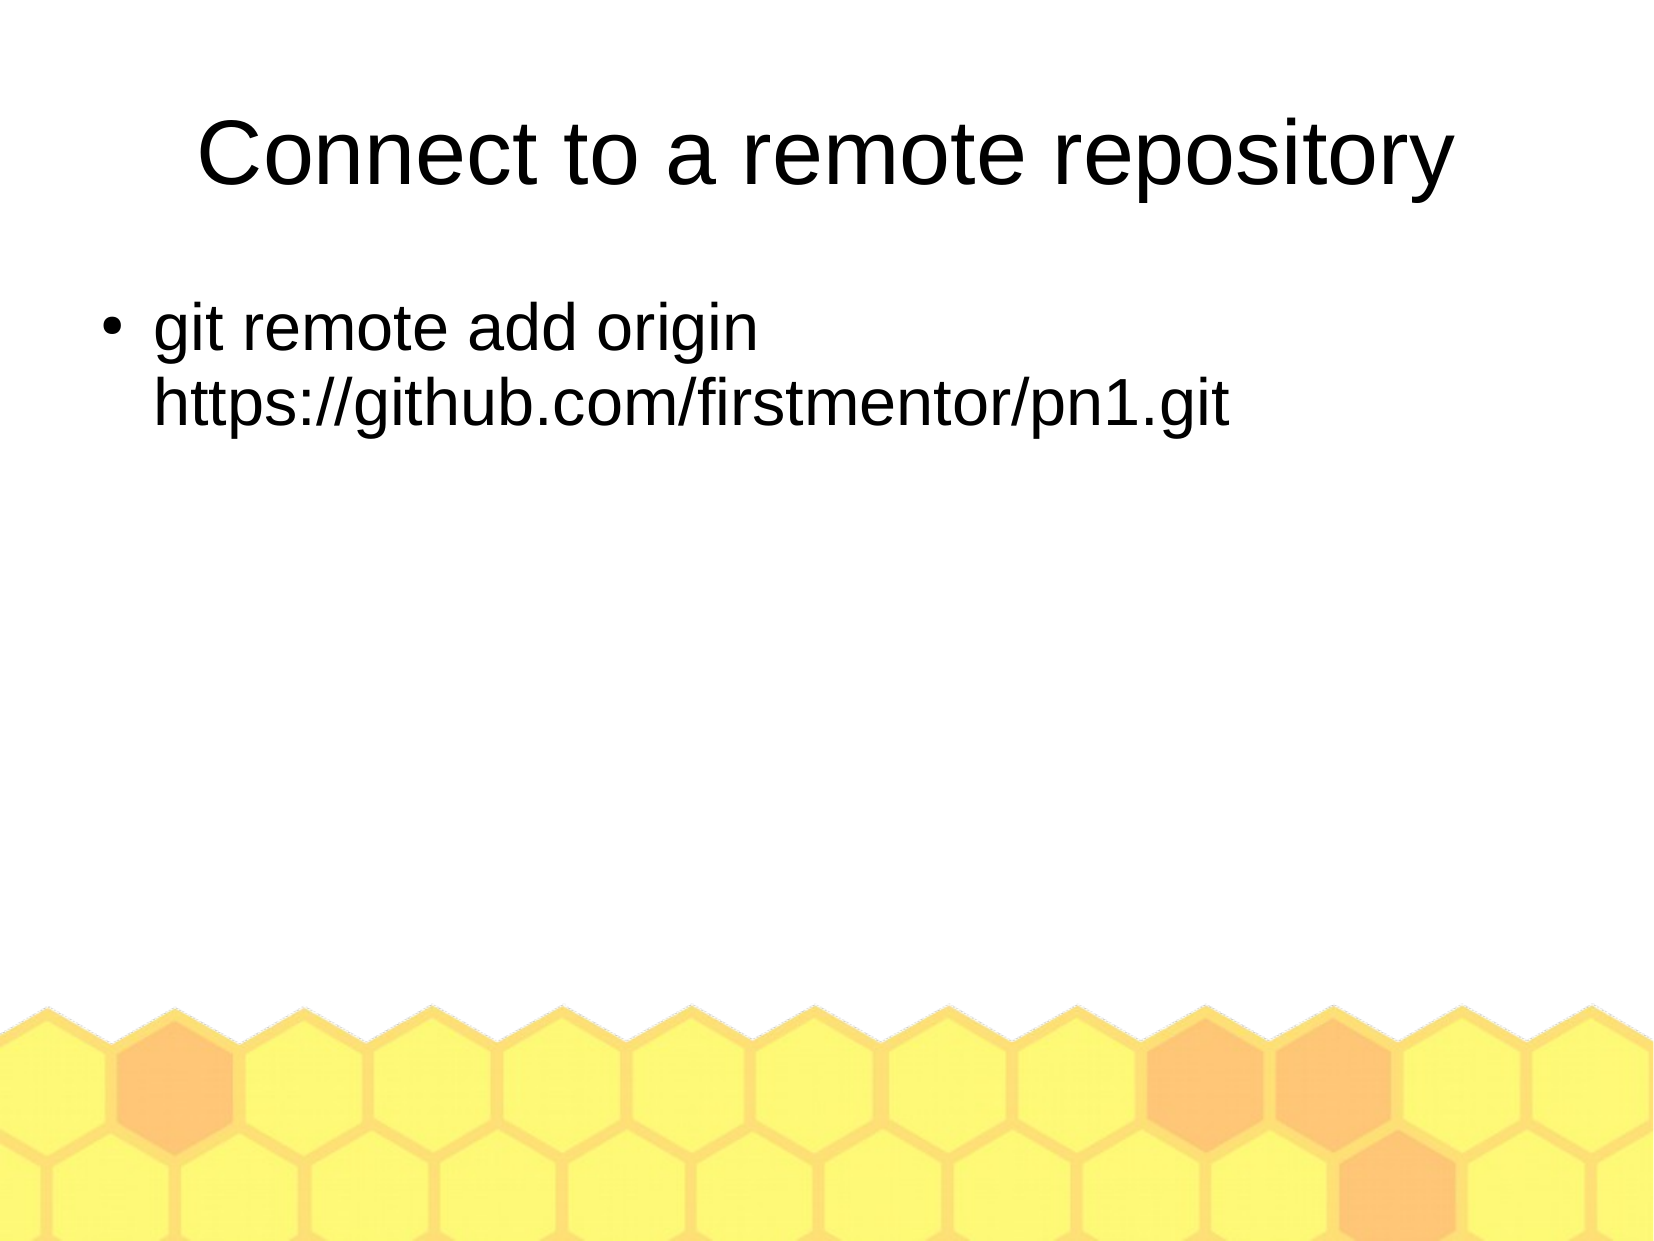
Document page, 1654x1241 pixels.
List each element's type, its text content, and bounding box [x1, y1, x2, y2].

picture [0, 1001, 1654, 1241]
title Connect to a remote repository [82, 49, 1571, 257]
list git remote add origin https://github.com/firstmentor/pn1.git [82, 290, 1571, 1010]
